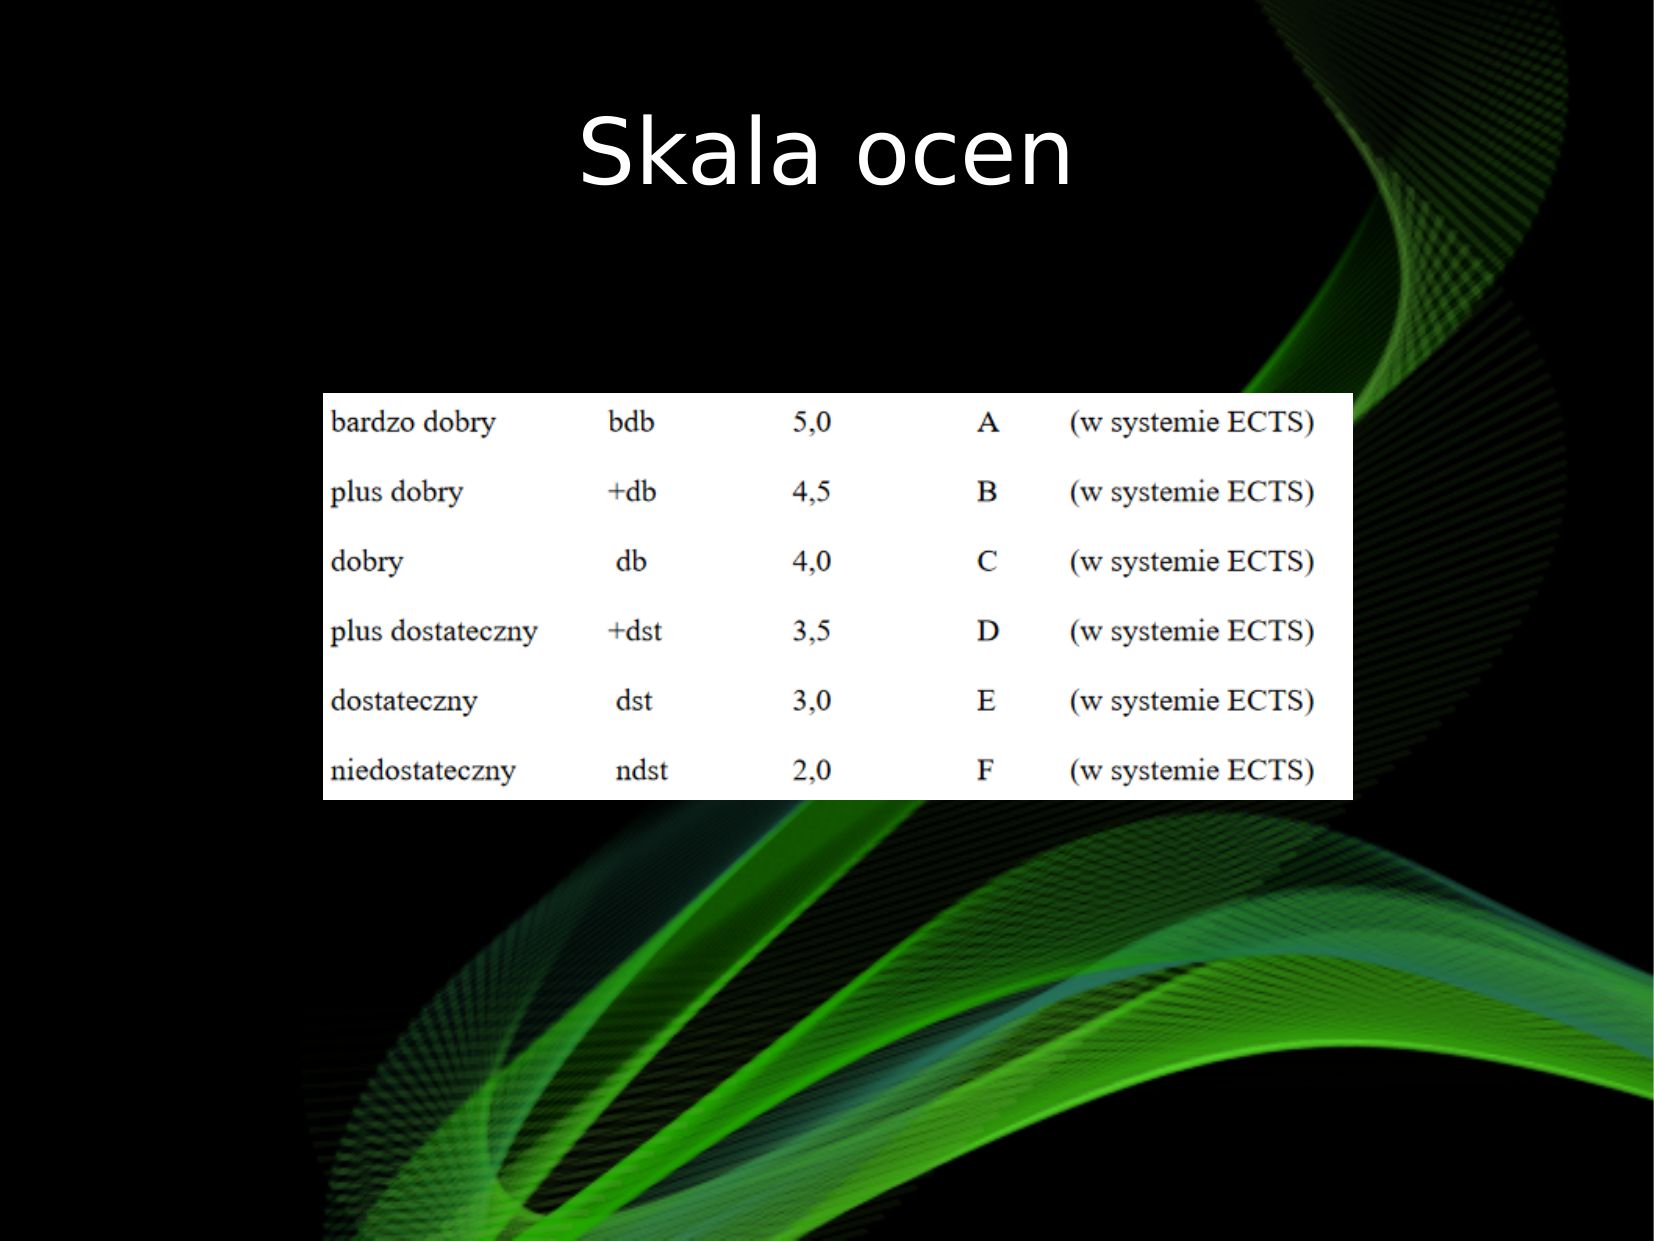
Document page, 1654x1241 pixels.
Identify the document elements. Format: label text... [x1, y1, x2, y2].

picture [0, 0, 1654, 1241]
title Skala ocen [82, 49, 1571, 257]
